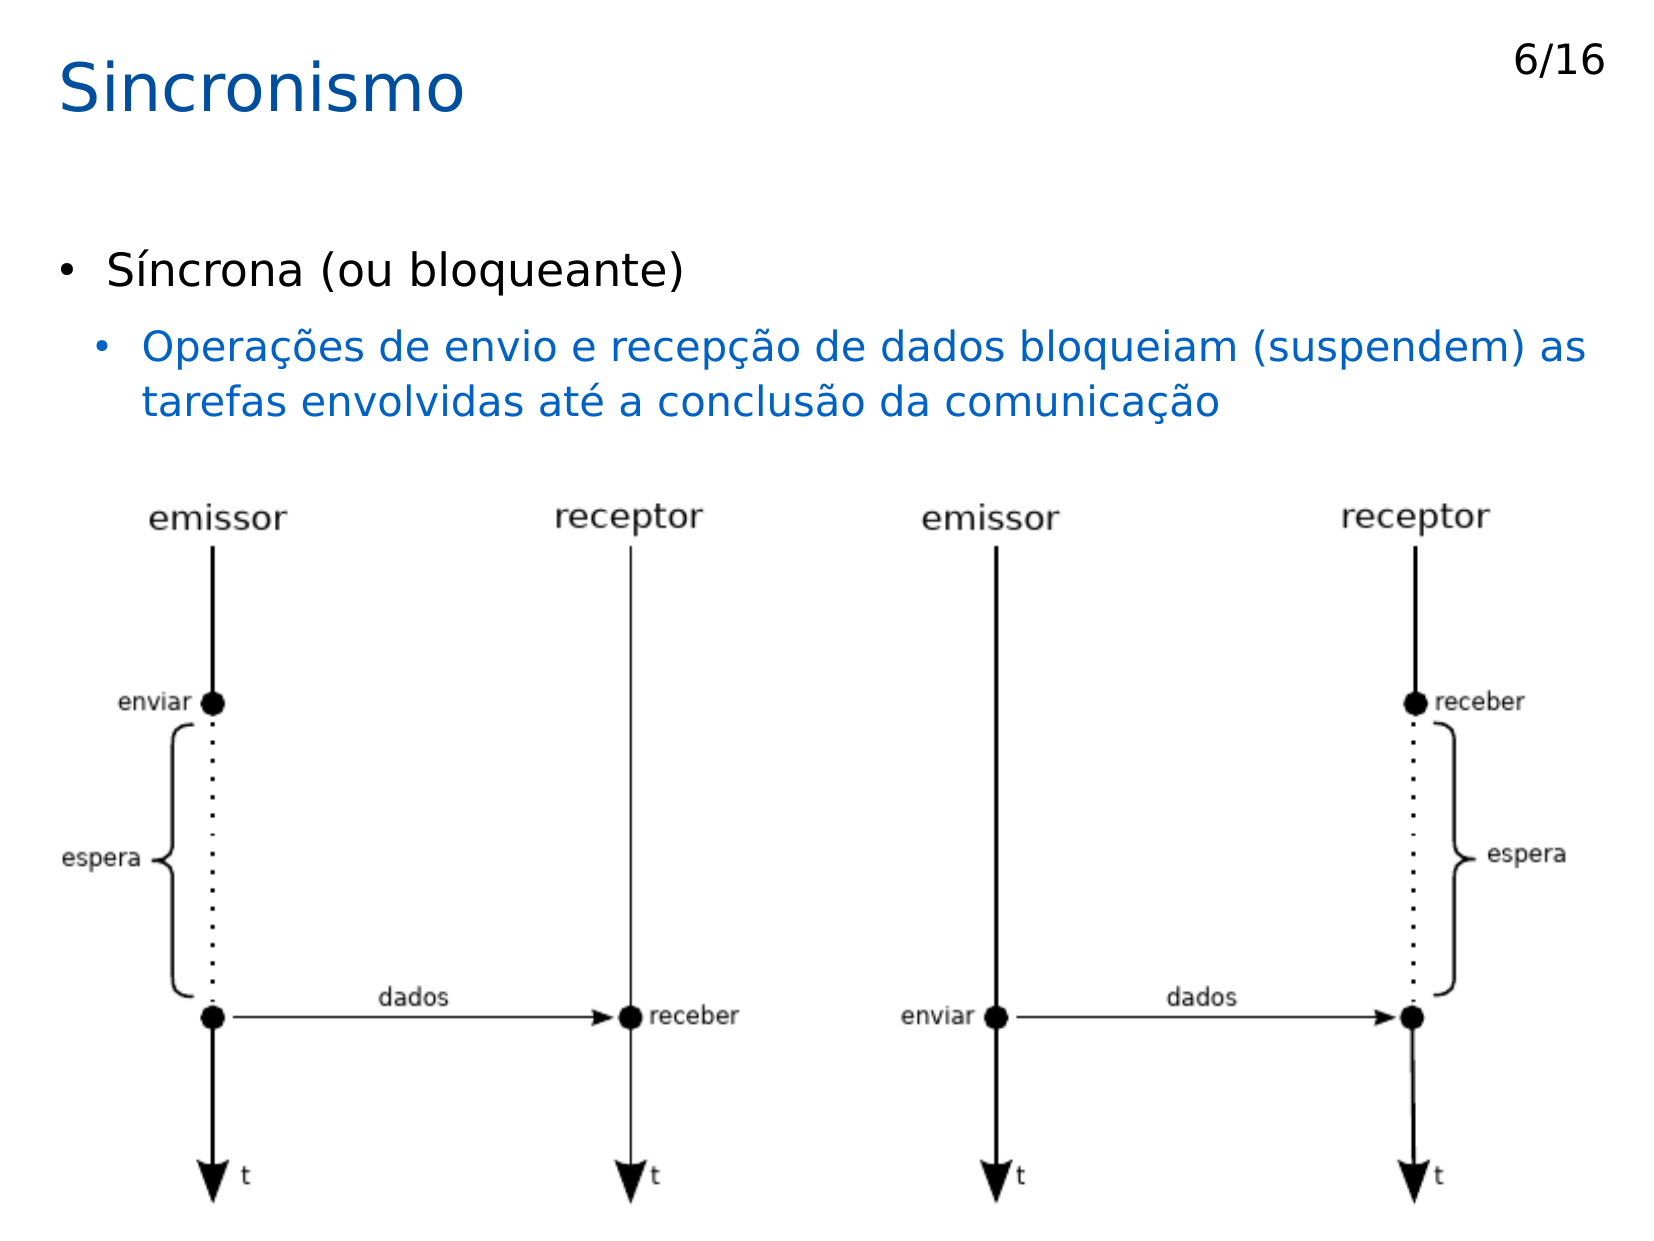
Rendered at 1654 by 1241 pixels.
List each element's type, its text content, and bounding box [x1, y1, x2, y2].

title Sincronismo [59, 29, 1459, 148]
picture [37, 502, 1582, 1211]
list Síncrona (ou bloqueante) Operações de envio e recepção de dados bloqueiam (suspendem) as tarefas envolvidas até a conclusão da comunicação [59, 236, 1595, 1211]
